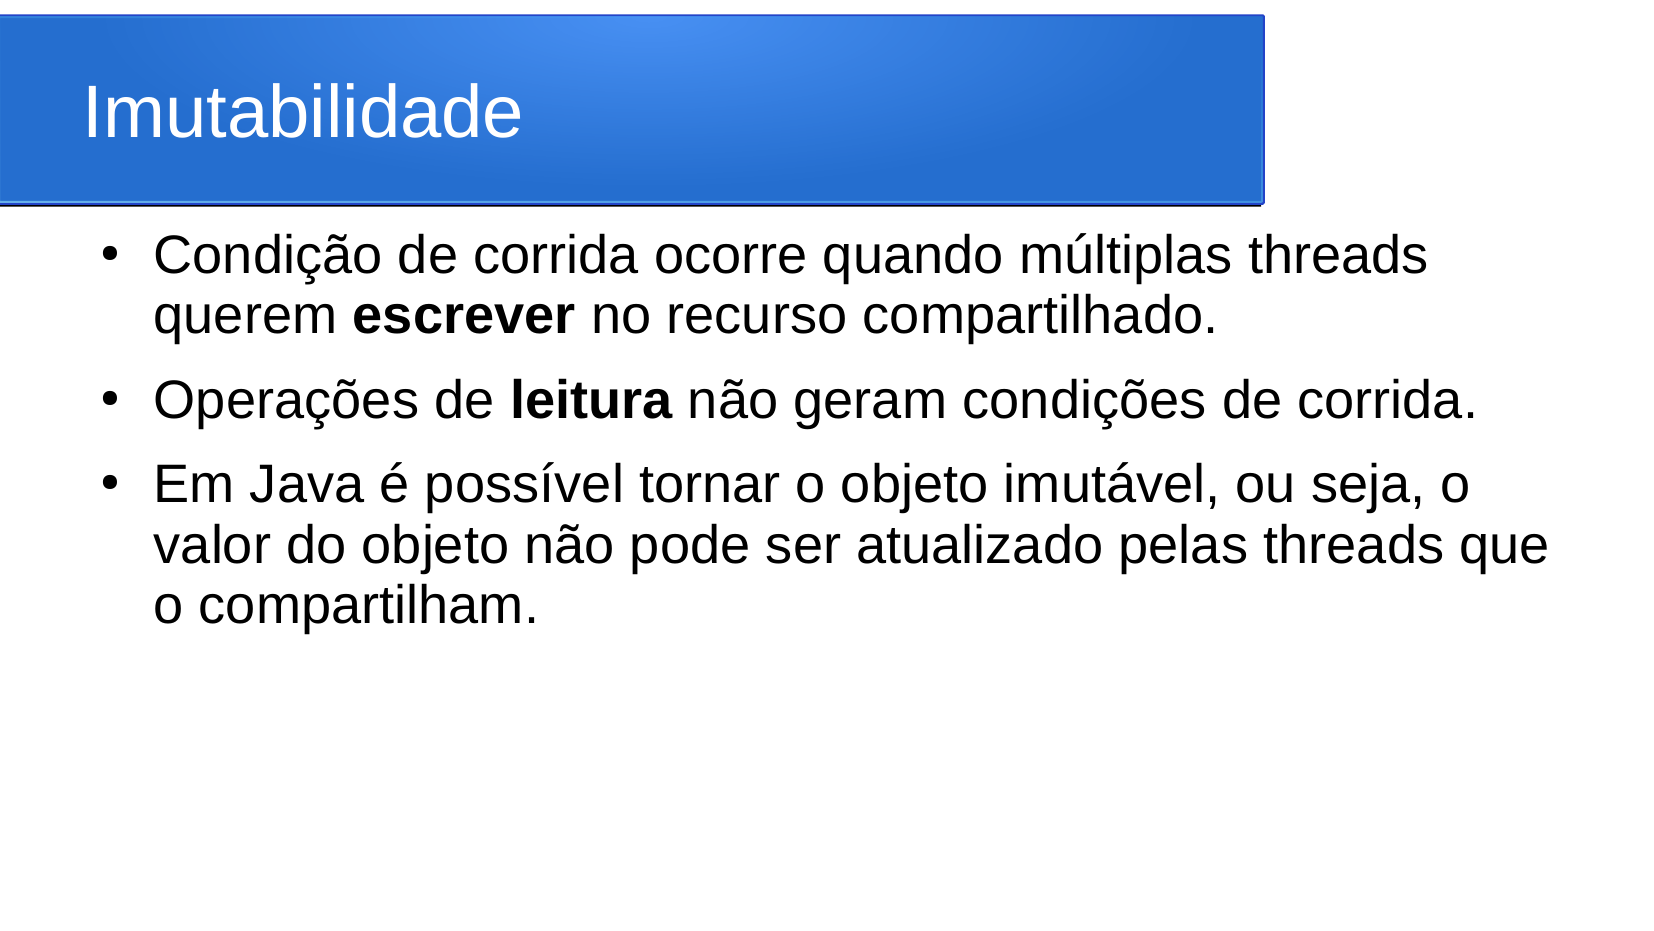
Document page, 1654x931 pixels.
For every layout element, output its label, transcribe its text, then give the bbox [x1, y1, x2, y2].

title Imutabilidade [82, 35, 1235, 189]
list Condição de corrida ocorre quando múltiplas threads querem escrever no recurso compartilhado. Operações de leitura não geram condições de corrida. Em Java é possível tornar o objeto imutável, ou seja, o valor do objeto não pode ser atualizado pelas threads que o compartilham. [82, 224, 1571, 764]
